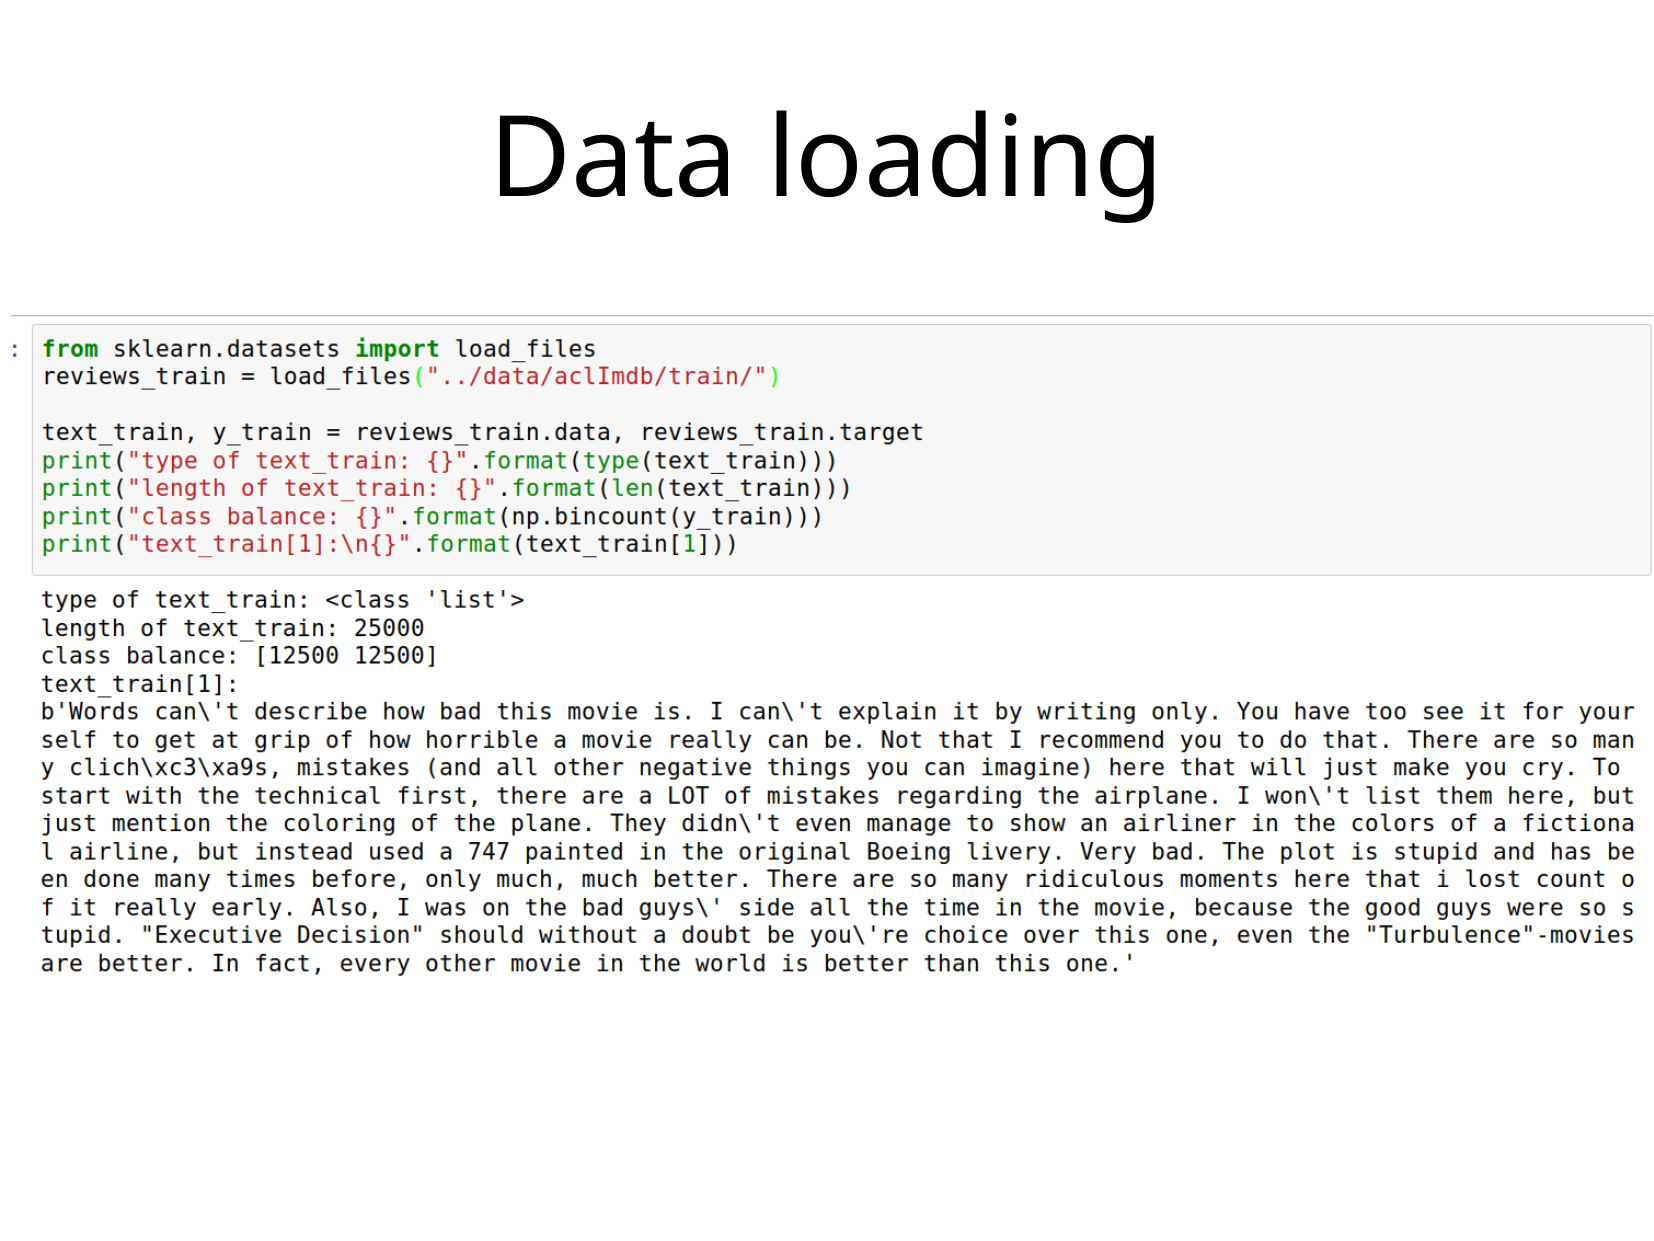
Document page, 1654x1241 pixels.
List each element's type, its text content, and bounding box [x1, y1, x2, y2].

picture [11, 313, 1654, 991]
title Data loading [82, 49, 1571, 257]
